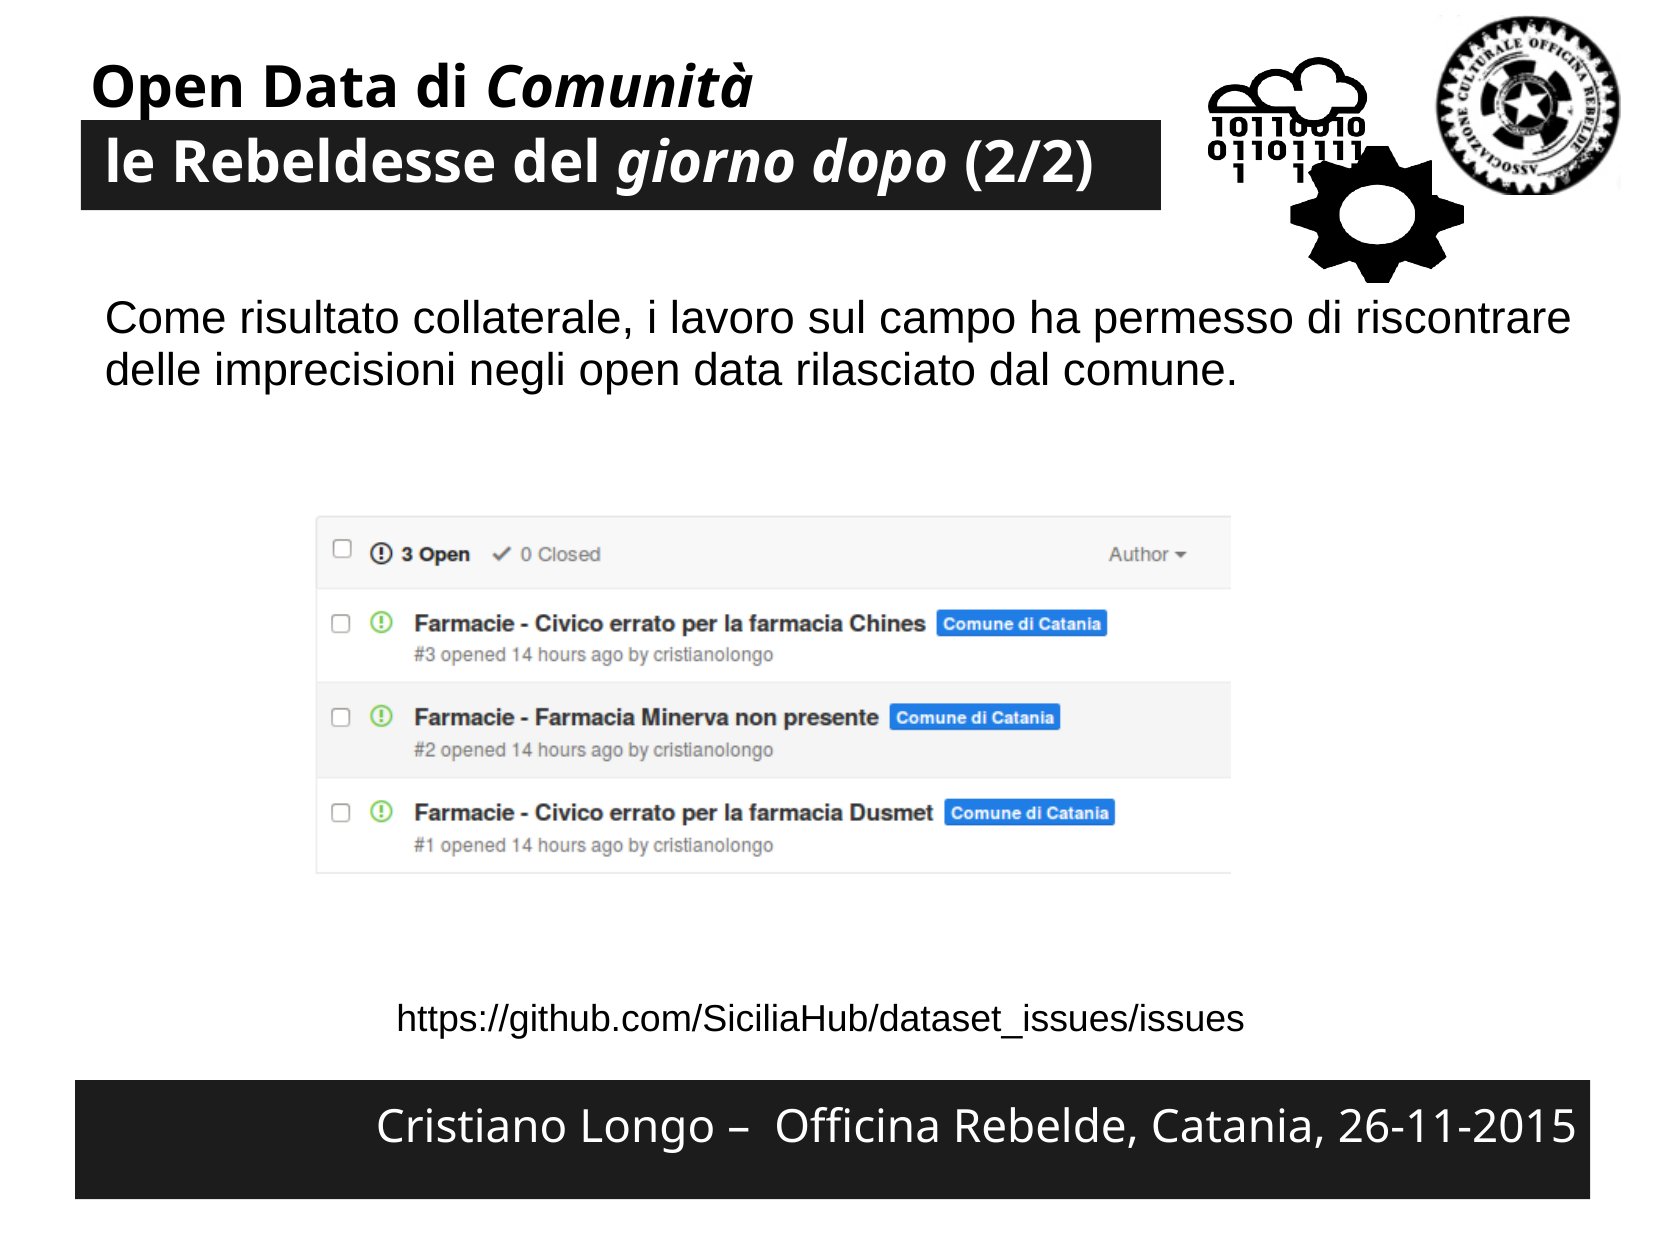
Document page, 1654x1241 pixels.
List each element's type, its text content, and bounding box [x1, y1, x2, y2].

picture [1208, 15, 1621, 283]
list le Rebeldesse del giorno dopo (2/2) [80, 120, 1161, 211]
text_box Come risultato collaterale, i lavoro sul campo ha permesso di riscontrare delle imprecisioni negli open data rilasciato dal comune. [90, 285, 1621, 403]
picture [294, 502, 1231, 886]
list Open Data di Comunità [75, 45, 1325, 166]
text_box https://github.com/SiciliaHub/dataset_issues/issues [381, 990, 1261, 1047]
list Cristiano Longo – Officina Rebelde, Catania, 26-11-2015 [75, 1080, 1591, 1200]
